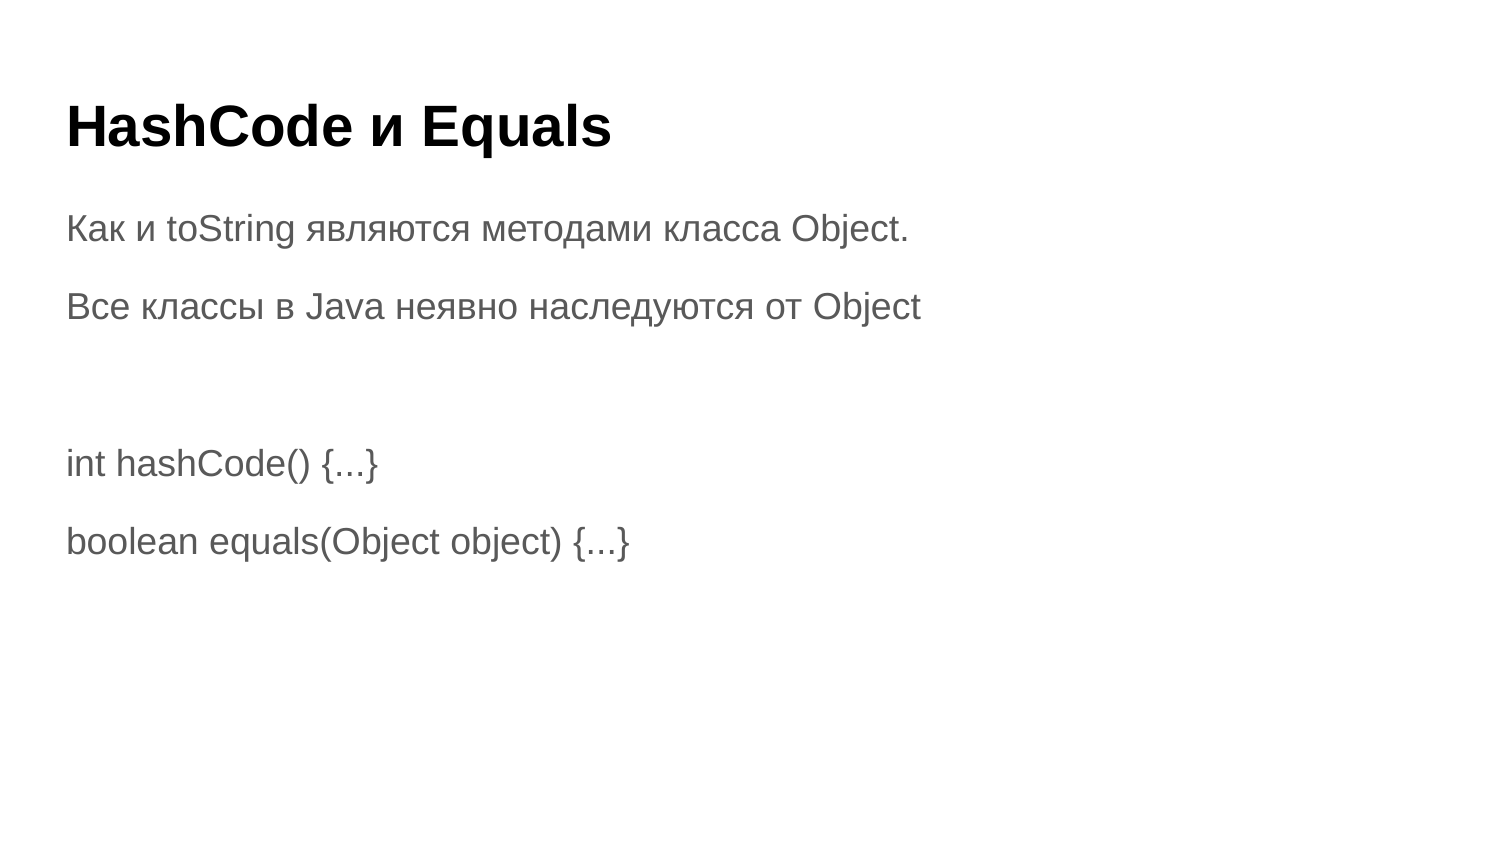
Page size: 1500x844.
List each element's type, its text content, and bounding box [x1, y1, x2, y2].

title HashCode и Equals [51, 72, 1449, 167]
list Как и toString являются методами класса Object. Все классы в Java неявно наследуются от Object int hashCode() {...} boolean equals(Object object) {...} [51, 189, 1449, 750]
